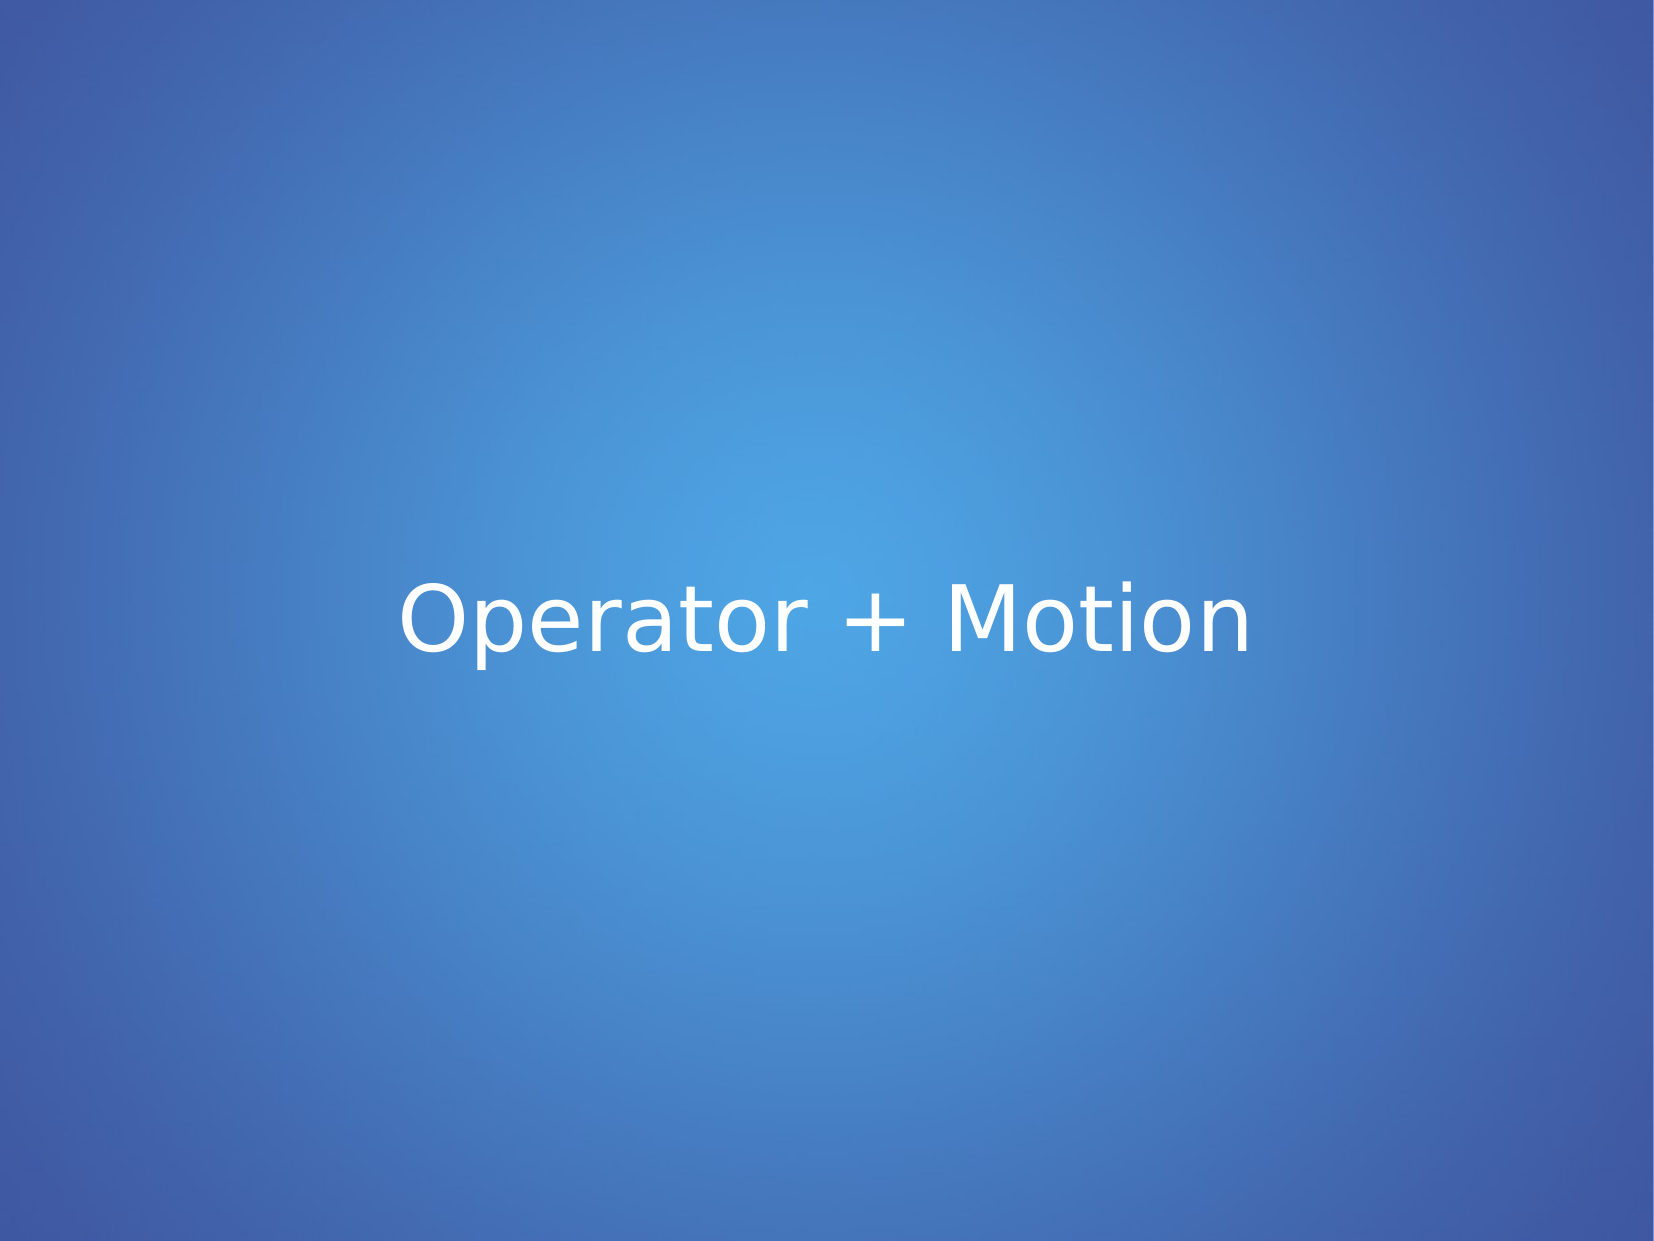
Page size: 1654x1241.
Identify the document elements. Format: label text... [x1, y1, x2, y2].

picture [0, 0, 1654, 1241]
title Operator + Motion [82, 544, 1571, 696]
